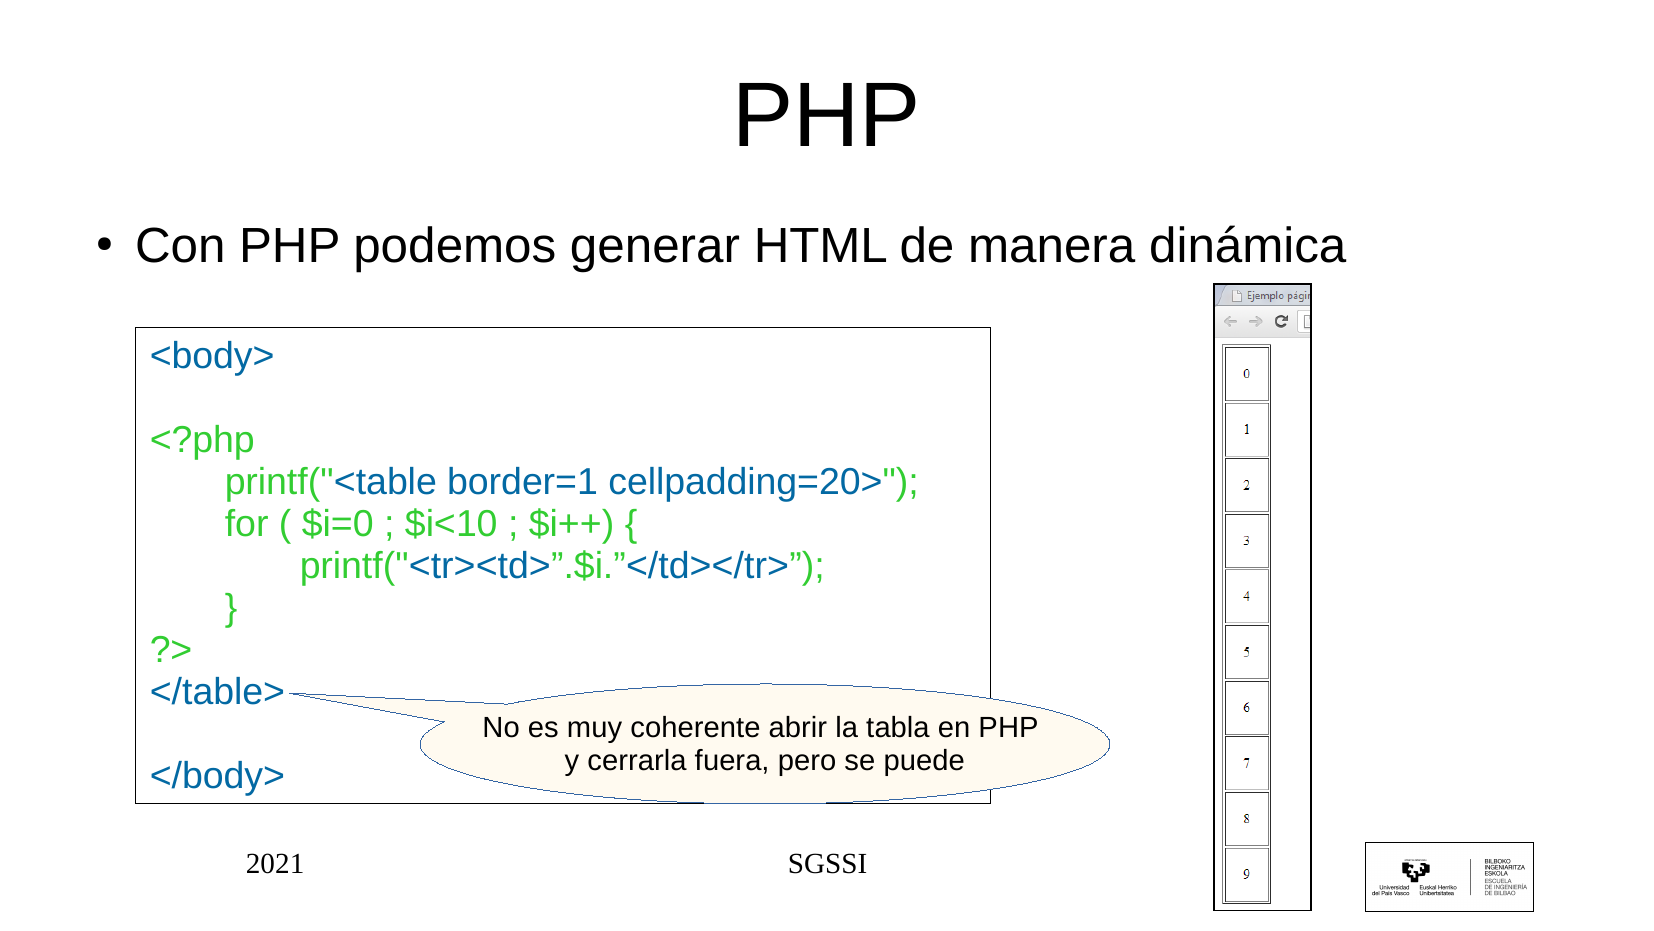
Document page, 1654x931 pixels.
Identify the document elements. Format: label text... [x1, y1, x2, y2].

text_box <body> <?php printf("<table border=1 cellpadding=20>"); for ( $i=0 ; $i<10 ; $i++) { printf("<tr><td>”.$i.”</td></tr>”); } ?> </table> </body> [135, 327, 991, 804]
picture [1366, 843, 1533, 911]
list Con PHP podemos generar HTML de manera dinámica [82, 217, 1456, 301]
text_box No es muy coherente abrir la tabla en PHP y cerrarla fuera, pero se puede [289, 683, 1110, 804]
title PHP [82, 37, 1571, 193]
picture [1215, 285, 1311, 910]
